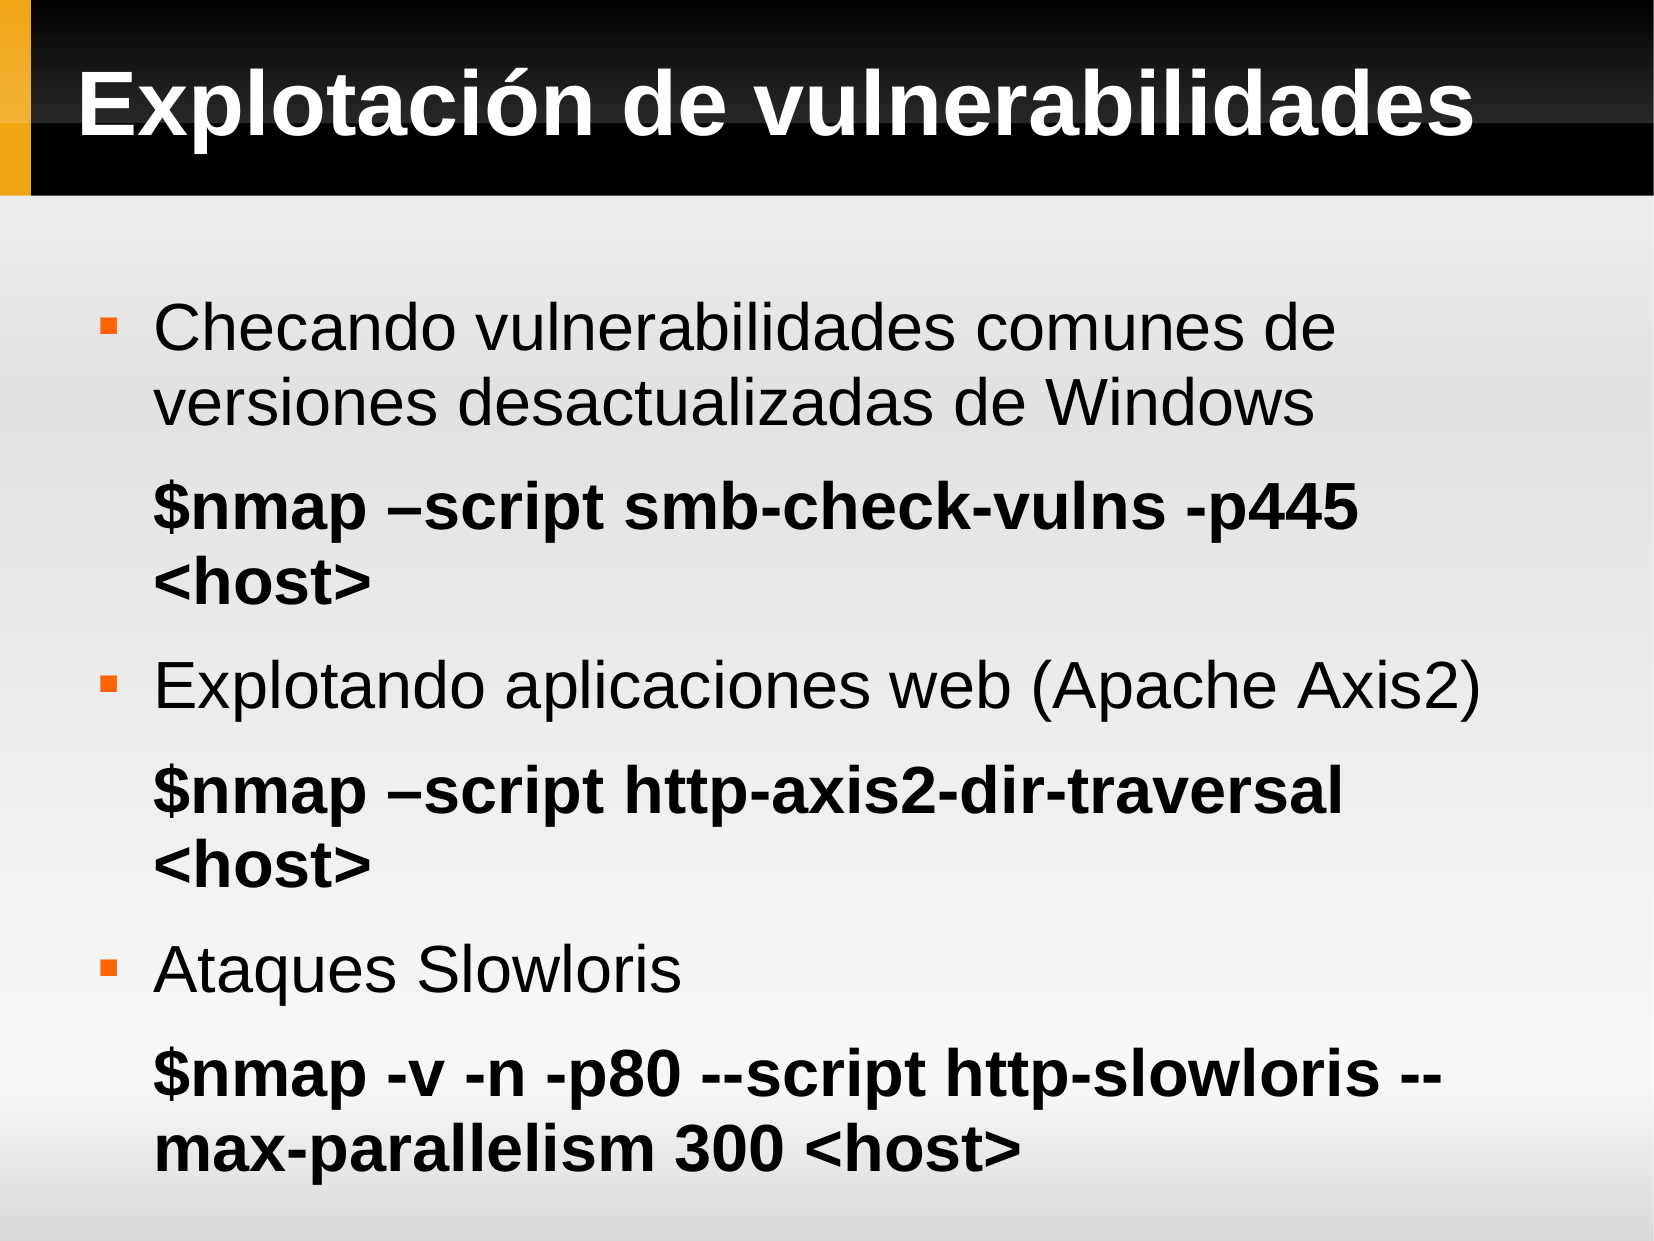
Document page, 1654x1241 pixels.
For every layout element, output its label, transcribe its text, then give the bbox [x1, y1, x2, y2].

list Checando vulnerabilidades comunes de versiones desactualizadas de Windows $nmap –script smb-check-vulns -p445 <host> Explotando aplicaciones web (Apache Axis2) $nmap –script http-axis2-dir-traversal <host> Ataques Slowloris $nmap -v -n -p80 --script http-slowloris --max-parallelism 300 <host> [82, 290, 1571, 1241]
title Explotación de vulnerabilidades [76, 0, 1565, 208]
picture [0, 0, 1654, 1241]
